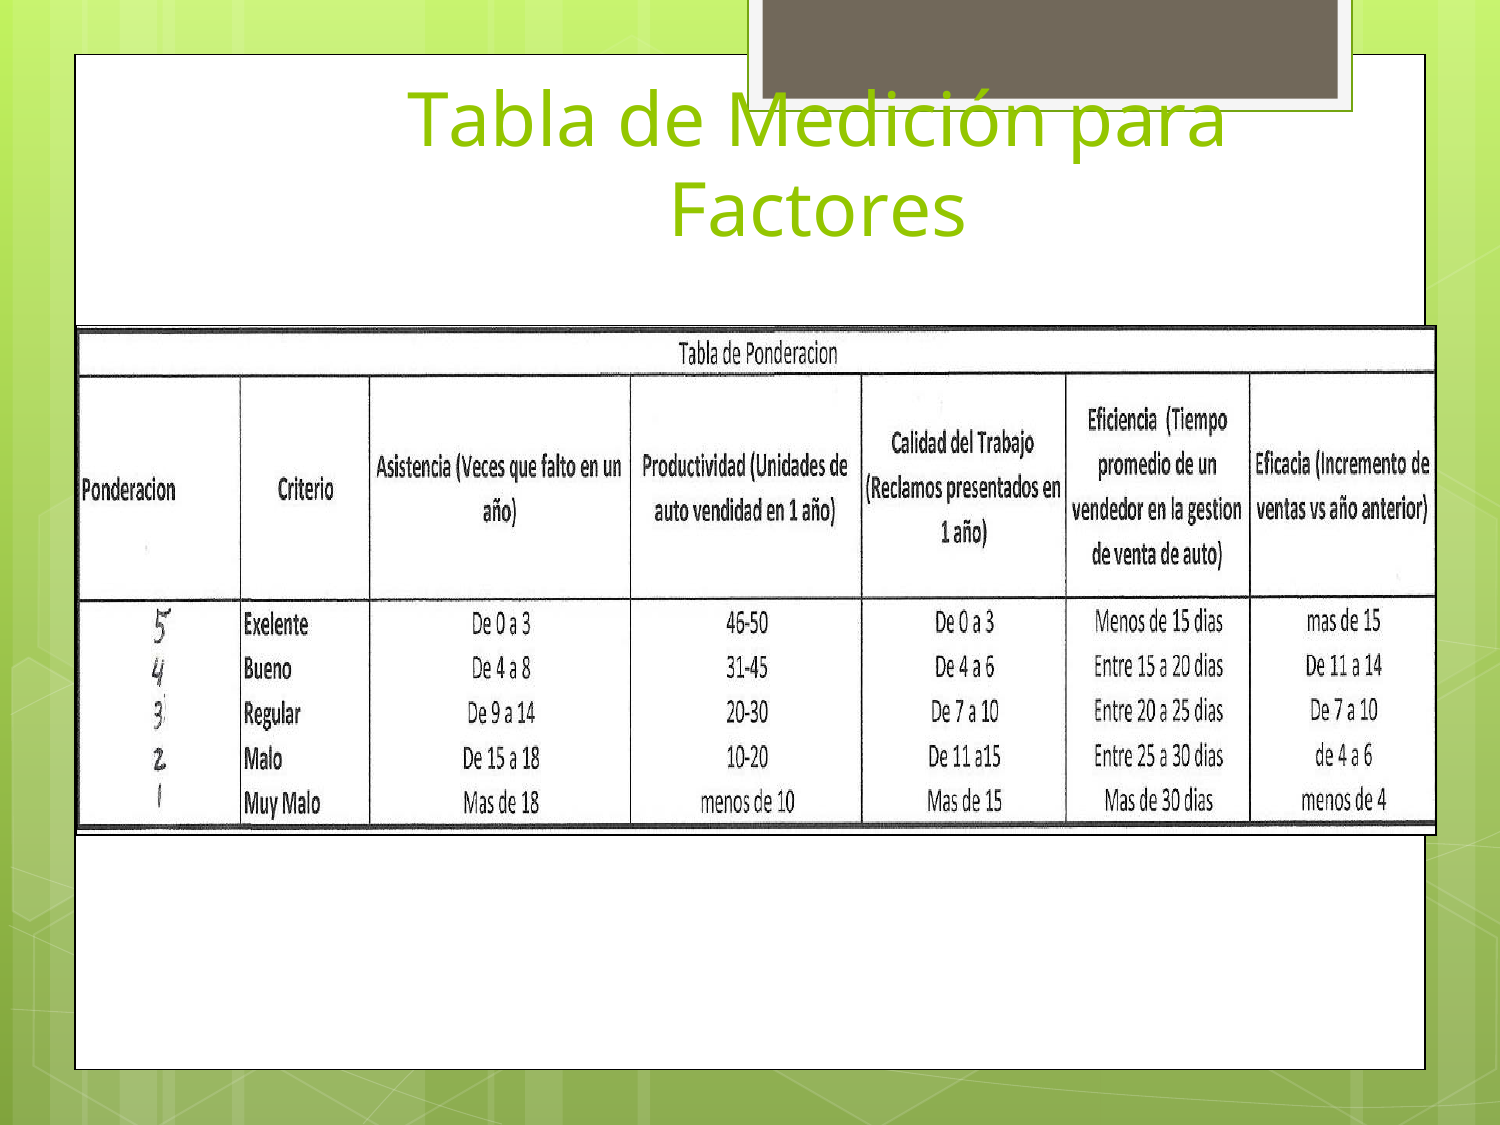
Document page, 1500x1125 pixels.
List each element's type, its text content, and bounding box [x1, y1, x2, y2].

title Tabla de Medición para Factores [242, 184, 1395, 260]
picture [76, 326, 1436, 835]
